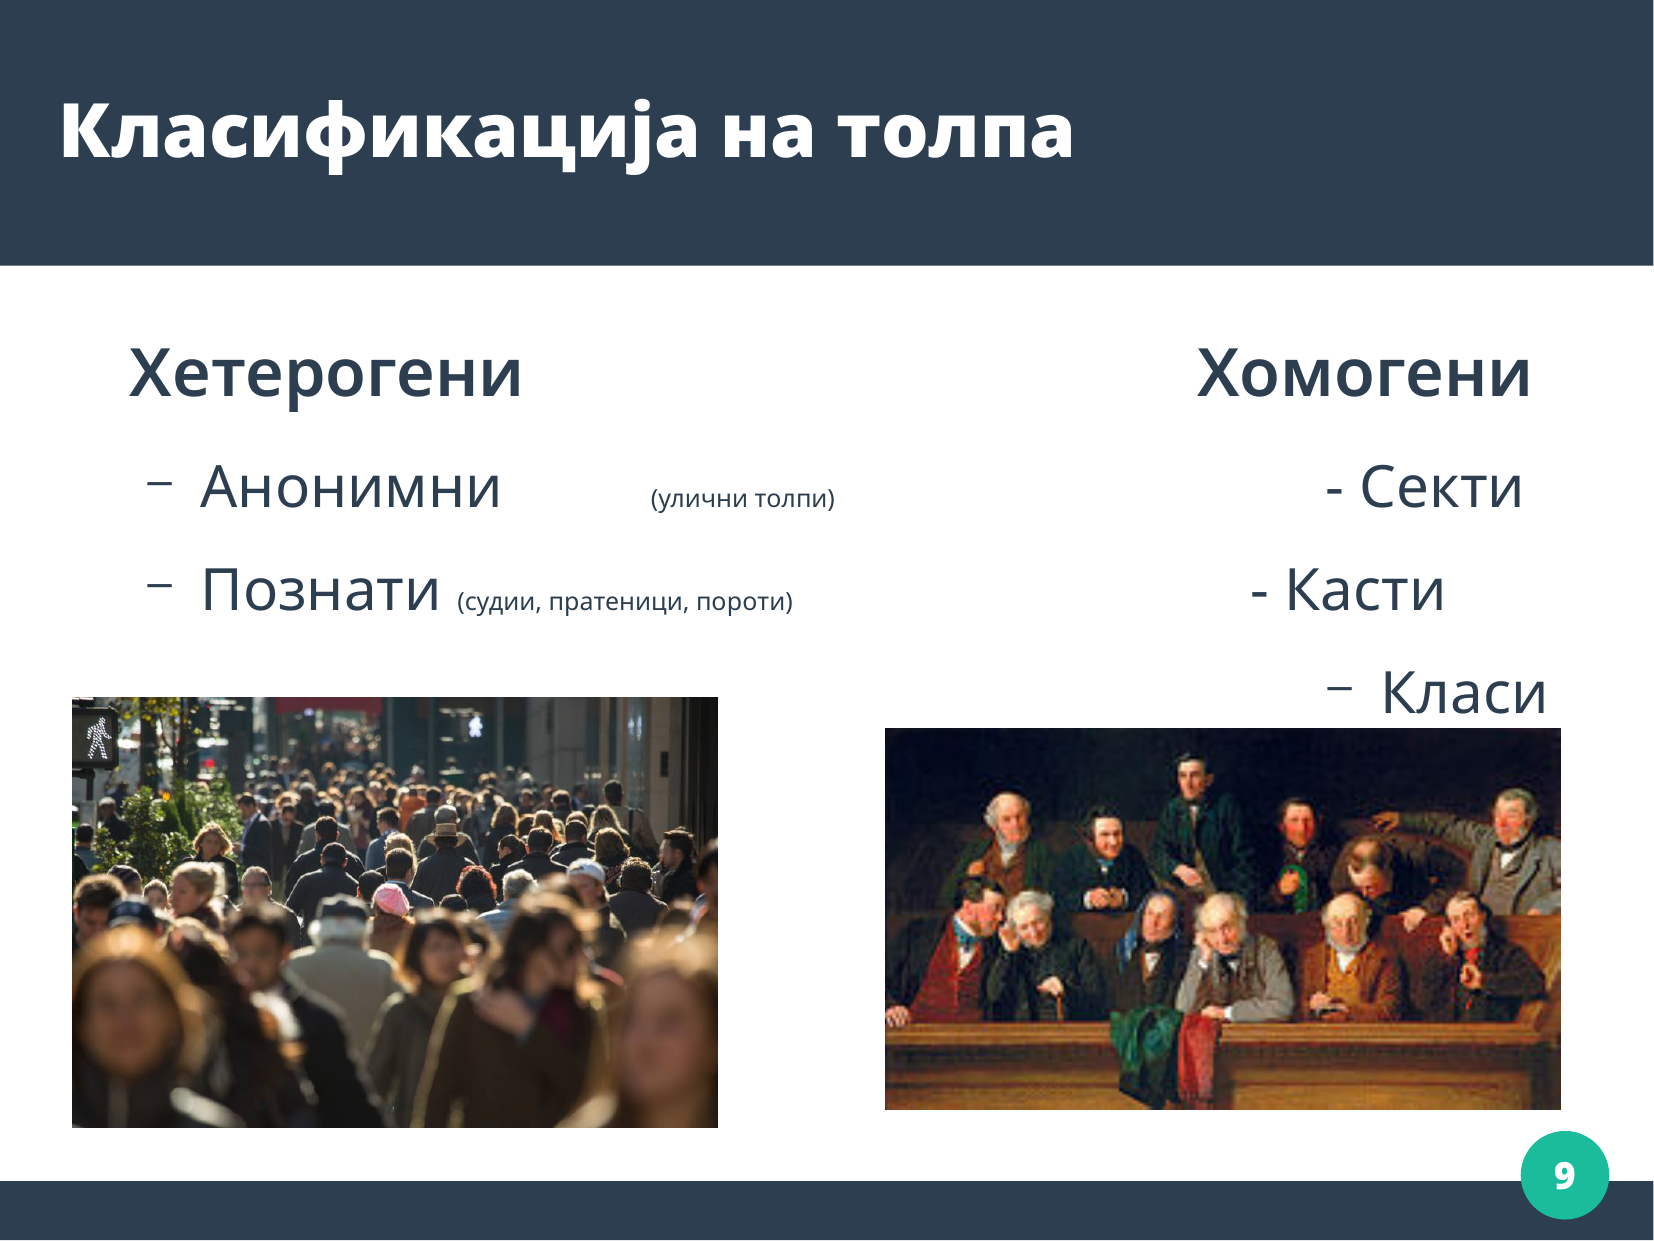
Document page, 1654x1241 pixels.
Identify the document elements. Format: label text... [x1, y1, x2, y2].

list Хетерогени Хомогени Анонимни (улични толпи) - Секти Познати (судии, пратеници, пороти) - Касти Класи [59, 324, 1595, 1152]
title Класификација на толпа [59, 49, 1595, 207]
picture [72, 697, 718, 1128]
picture [885, 728, 1561, 1111]
